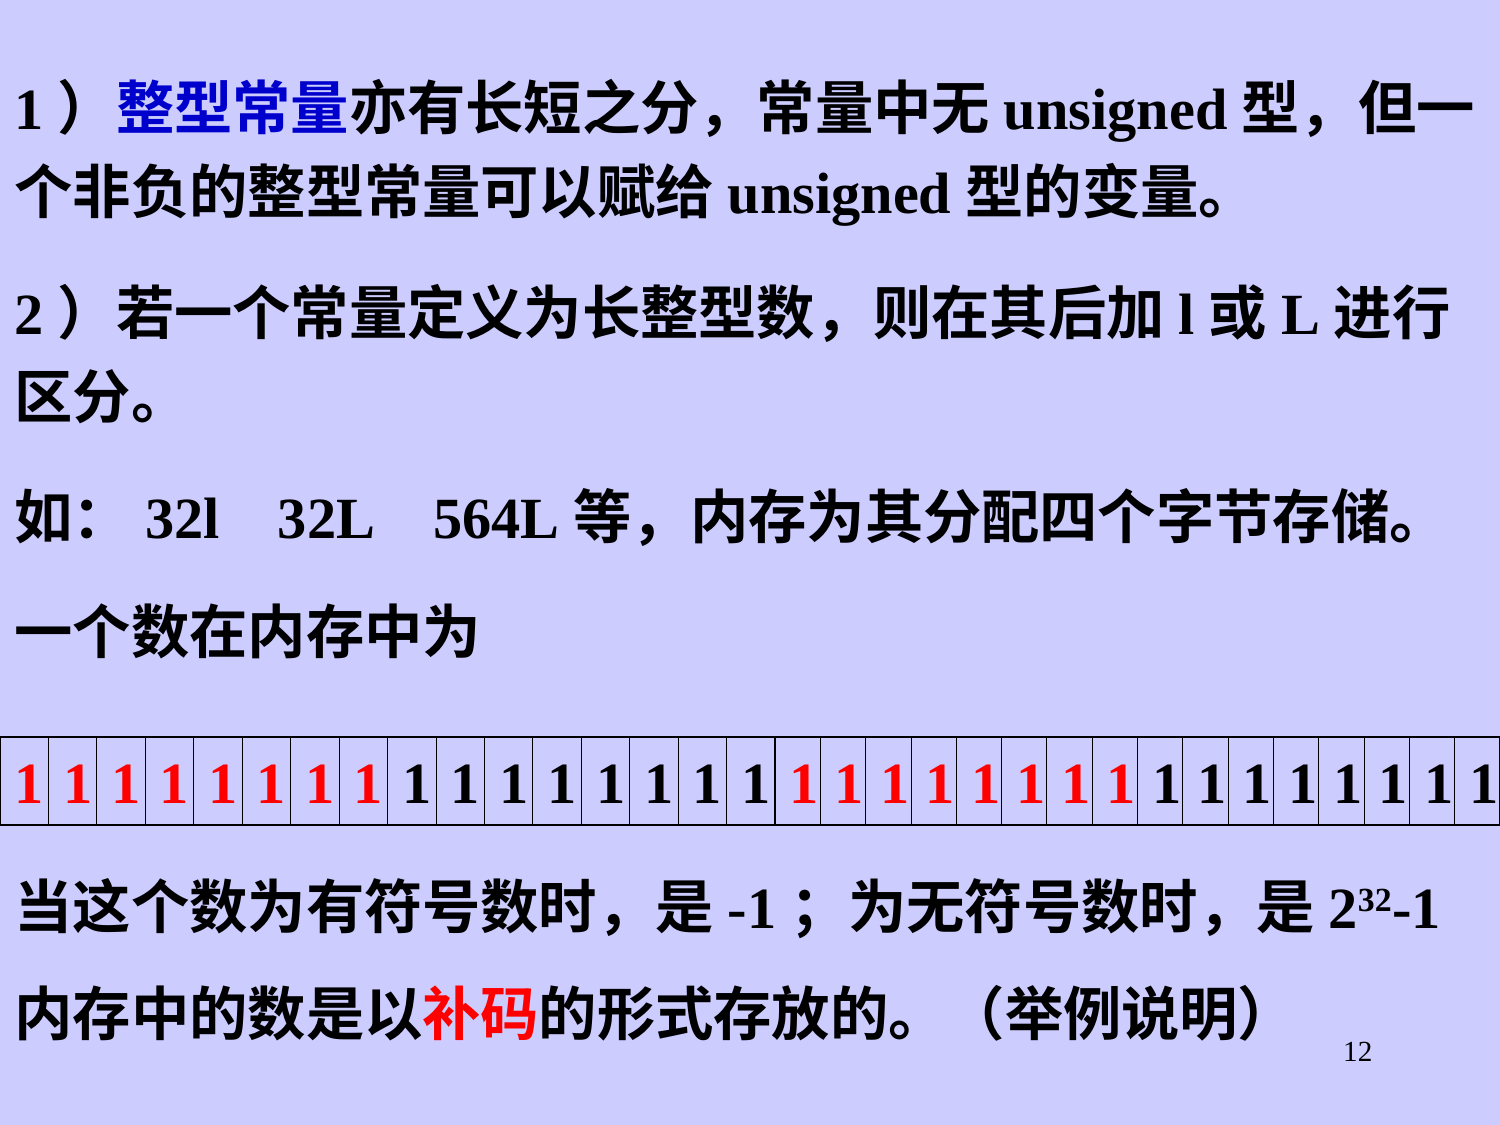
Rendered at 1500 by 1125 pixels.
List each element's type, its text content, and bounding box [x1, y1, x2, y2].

table_header 1 [1047, 738, 1092, 824]
table_header 1 [146, 738, 193, 824]
table_header 1 [533, 738, 581, 824]
table_header 1 [1455, 738, 1499, 824]
text_box <编号> [1074, 1055, 1388, 1101]
table_header 1 [821, 738, 865, 824]
table_header 1 [630, 738, 678, 824]
table_header 1 [1093, 738, 1137, 824]
table_header 1 [97, 738, 145, 824]
table_header 1 [1, 738, 48, 824]
table_header 1 [1002, 738, 1046, 824]
table_header 1 [1138, 738, 1182, 824]
table_header 1 [912, 738, 956, 824]
table_header 1 [1319, 738, 1364, 824]
table_header 1 [1365, 738, 1409, 824]
table_header 1 [1410, 738, 1454, 824]
table_header 1 [49, 738, 96, 824]
text_box 1）整型常量亦有长短之分，常量中无unsigned型，但一个非负的整型常量可以赋给unsigned型的变量。 2）若一个常量定义为长整型数，则在其后加l或L进行区分。 如：32l 32L 564L等，内存为其分配四个字节存储。 [0, 49, 1500, 559]
table_header 1 [679, 738, 726, 824]
table_header 1 [957, 738, 1001, 824]
table_header 1 [291, 738, 339, 824]
text_box 一个数在内存中为 [0, 587, 1213, 673]
table_header 1 [866, 738, 911, 824]
table_header 1 [194, 738, 242, 824]
table_header 1 [727, 738, 774, 824]
table_header 1 [243, 738, 290, 824]
table_header 1 [1229, 738, 1273, 824]
table_header 1 [582, 738, 629, 824]
table_header 1 [437, 738, 484, 824]
table_header 1 [776, 738, 820, 824]
table_header 1 [485, 738, 532, 824]
table_header 1 [1183, 738, 1228, 824]
text_box 当这个数为有符号数时，是-1；为无符号数时，是232-1 内存中的数是以补码的形式存放的。（举例说明） [0, 862, 1500, 1055]
table_header 1 [388, 738, 436, 824]
table_header 1 [340, 738, 387, 824]
table_header 1 [1274, 738, 1318, 824]
